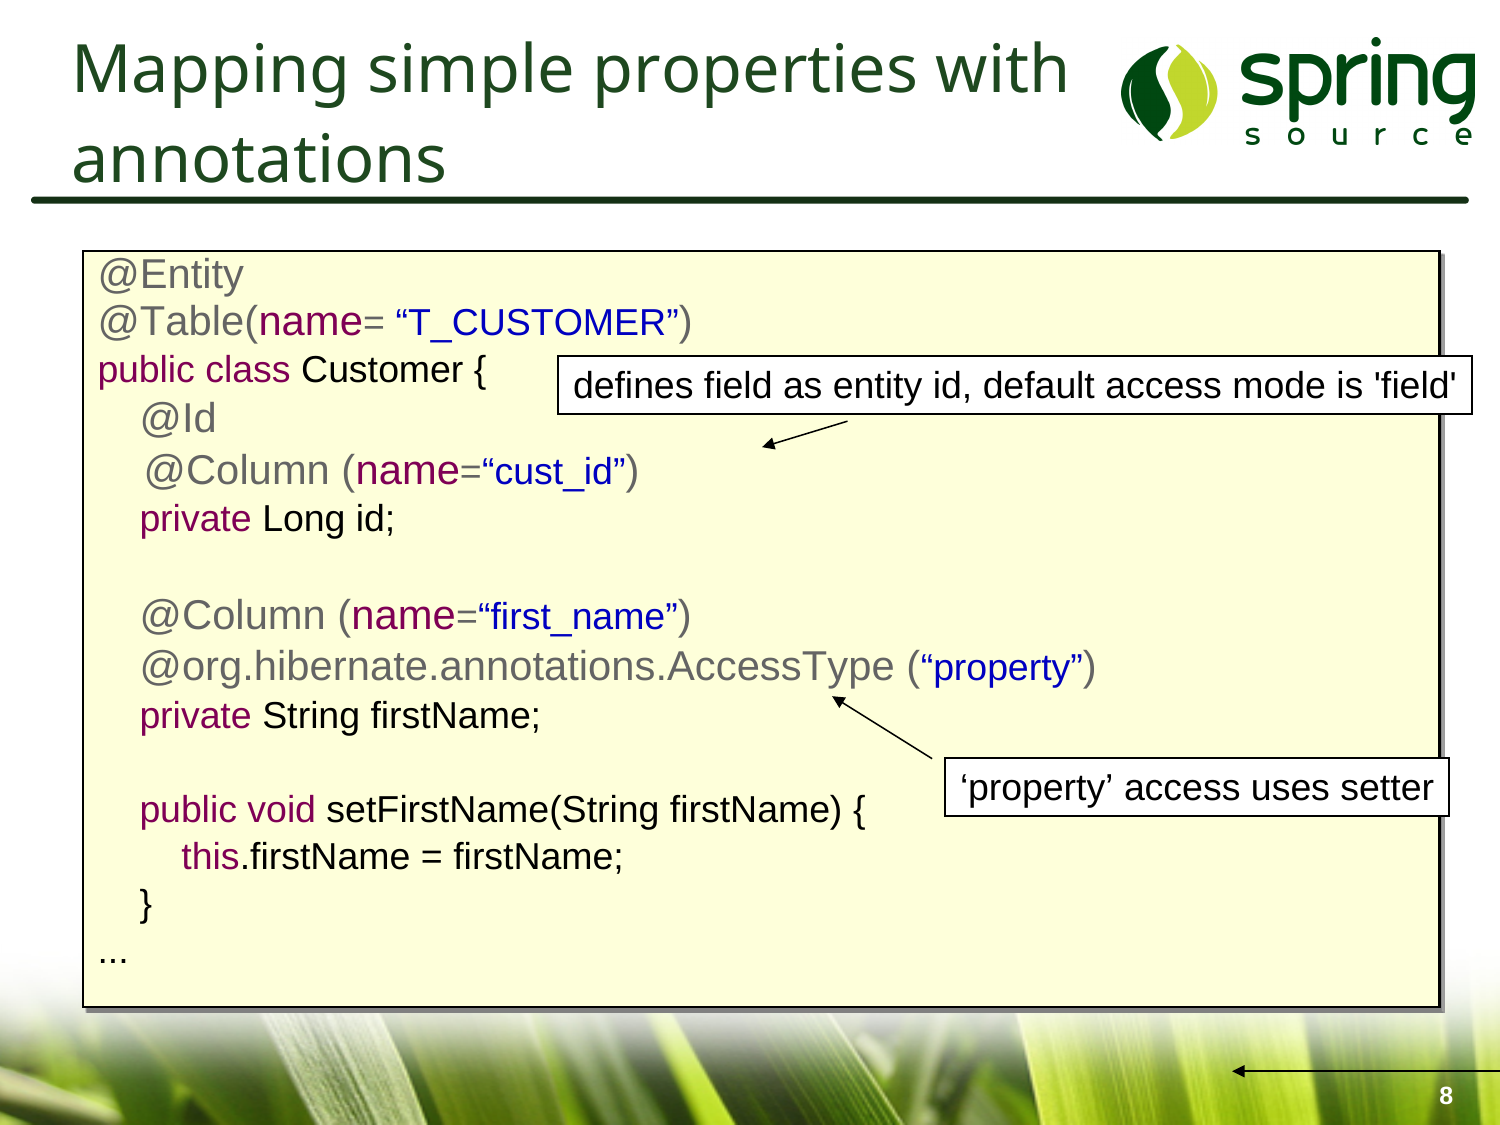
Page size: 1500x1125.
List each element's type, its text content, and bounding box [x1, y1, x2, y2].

text_box ‘property’ access uses setter [945, 758, 1450, 816]
picture [1121, 37, 1475, 145]
list @Entity @Table(name= “T_CUSTOMER”) public class Customer { @Id @Column (name=“cust_id”) private Long id; @Column (name=“first_name”) @org.hibernate.annotations.AccessType (“property”) private String firstName; public void setFirstName(String firstName) { this.firstName = firstName; } ... [82, 250, 1440, 1008]
title Mapping simple properties with annotations [56, 13, 1089, 191]
picture [0, 944, 1500, 1125]
text_box defines field as entity id, default access mode is 'field' [558, 356, 1473, 414]
